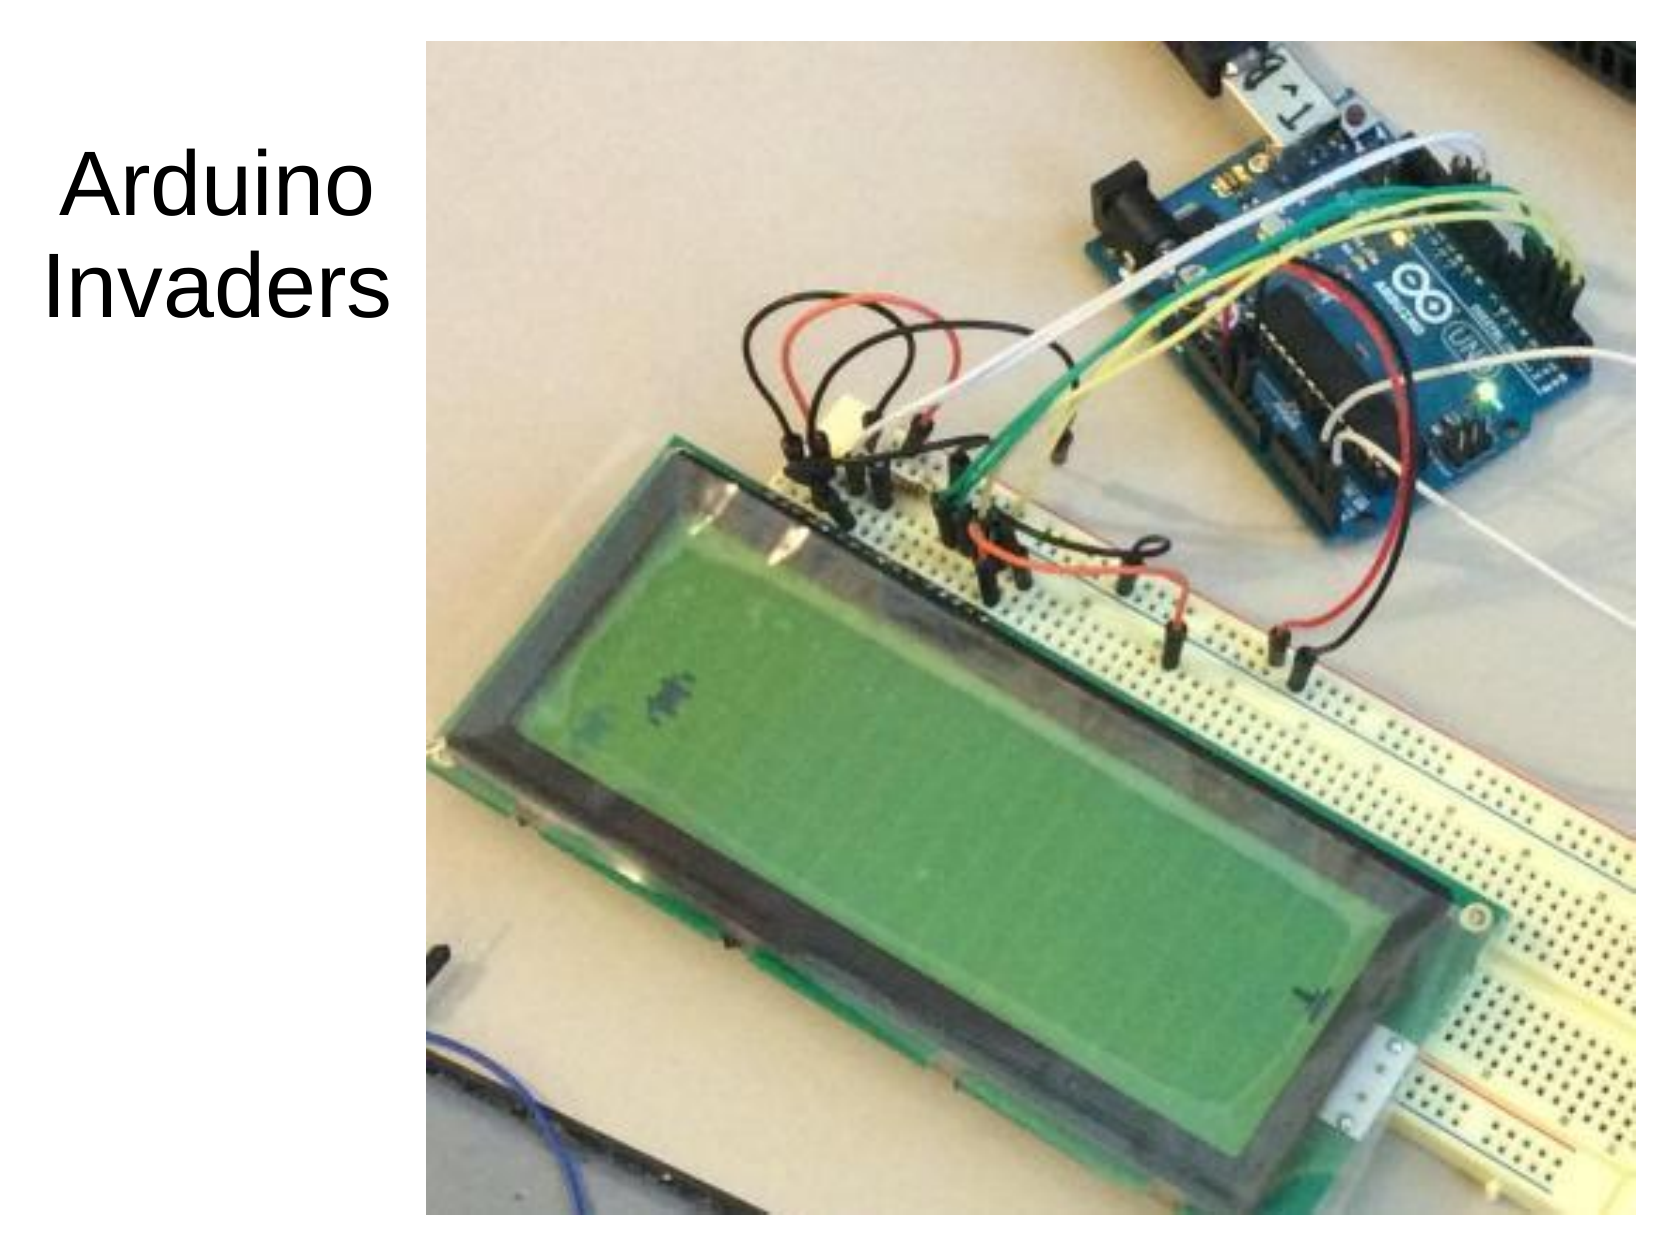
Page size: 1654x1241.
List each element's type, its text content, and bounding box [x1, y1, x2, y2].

picture [426, 41, 1636, 1216]
title Arduino Invaders [30, 49, 406, 421]
